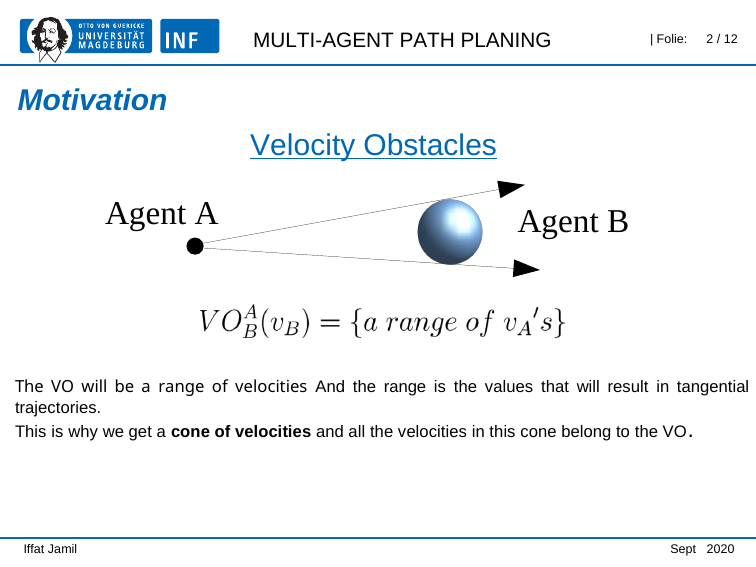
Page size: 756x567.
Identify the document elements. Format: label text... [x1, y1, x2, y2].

picture [185, 284, 571, 353]
text_box 2020 [706, 542, 735, 557]
text_box MULTI-AGENT PATH PLANING [253, 29, 552, 53]
text_box [64, 18, 153, 54]
text_box [31, 17, 69, 63]
text_box Agent B [517, 202, 661, 248]
text_box Iffat Jamil [20, 542, 86, 557]
text_box Velocity Obstacles [250, 128, 506, 163]
text_box [19, 18, 35, 54]
text_box The VO will be a range of velocities And the range is the values that will result in tangential trajectories. This is why we get a cone of velocities and all the velocities in this cone belong to the VO. [15, 375, 751, 500]
text_box [187, 241, 203, 254]
text_box Sept [649, 542, 697, 557]
text_box Agent A [105, 195, 248, 241]
text_box [160, 18, 220, 54]
text_box 2 / 12 [706, 32, 738, 47]
text_box | Folie: [650, 32, 688, 47]
text_box Motivation [17, 83, 193, 117]
